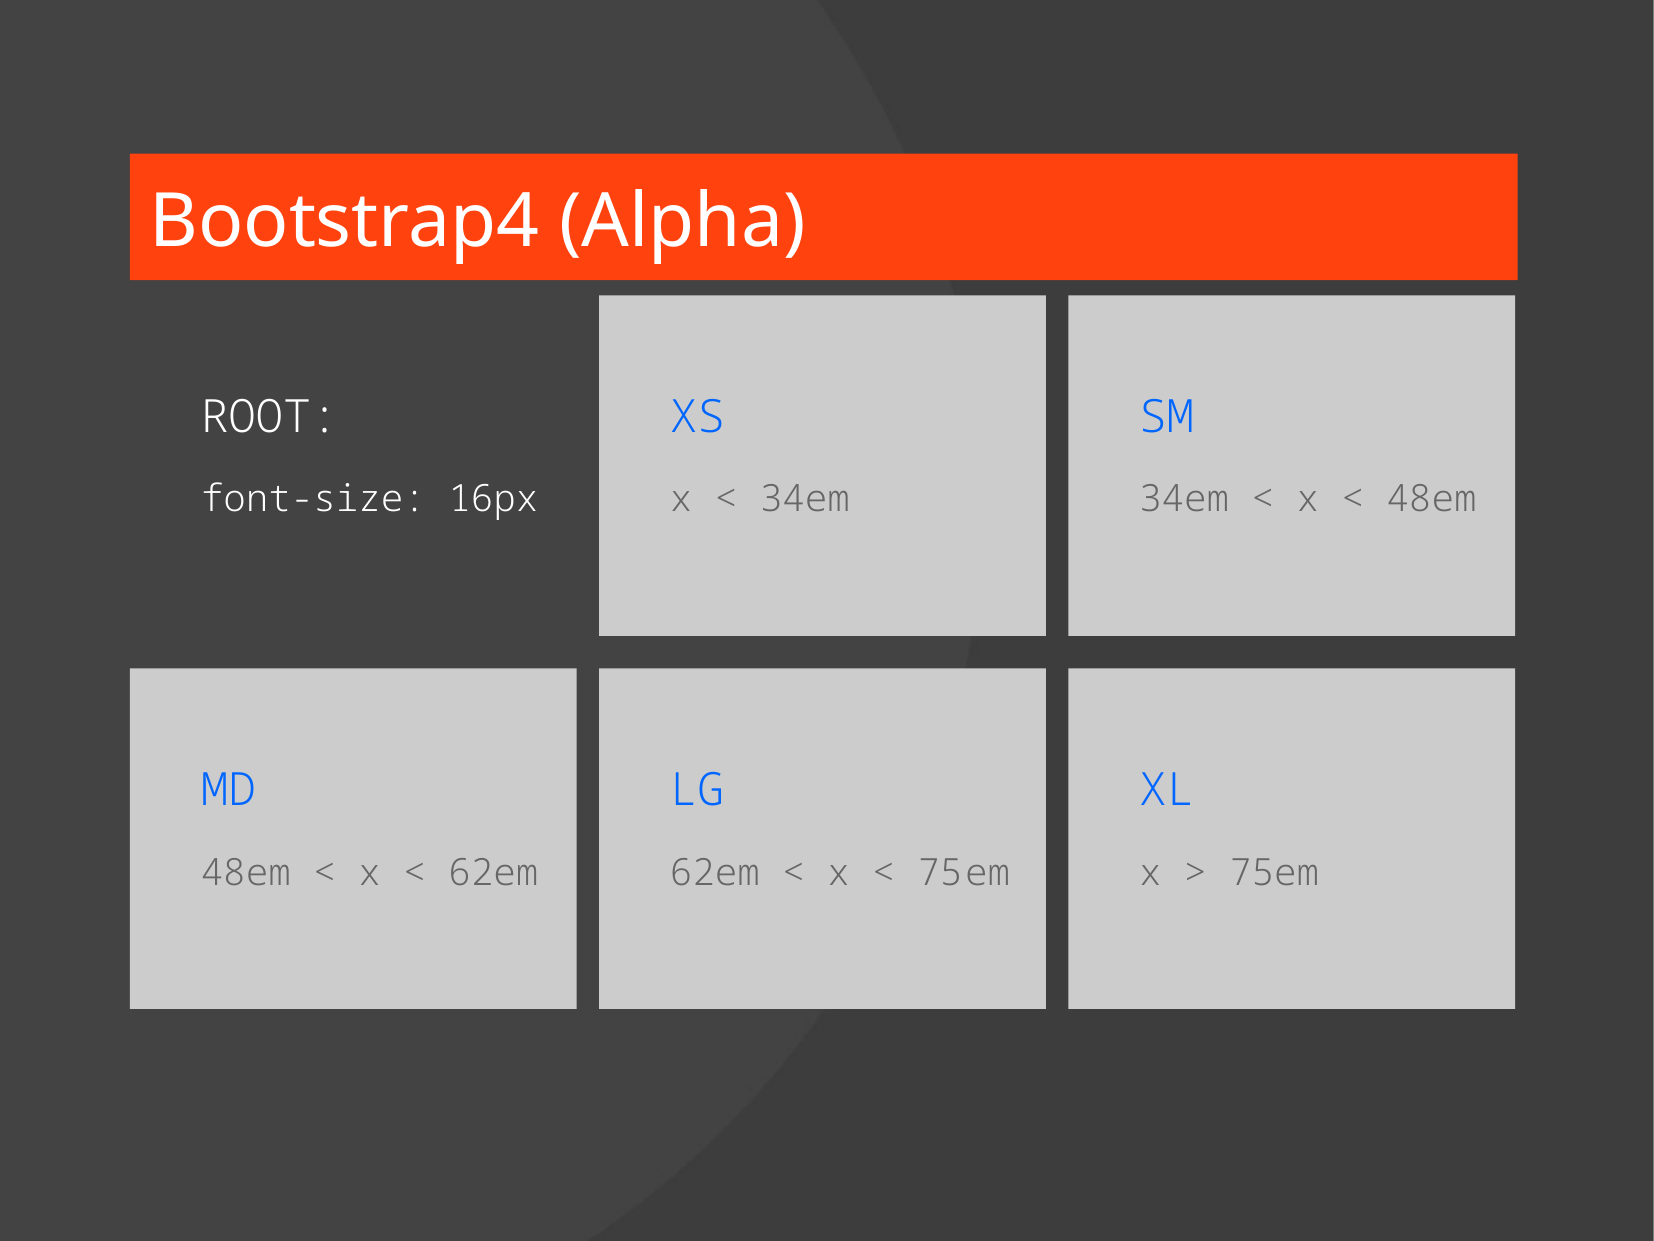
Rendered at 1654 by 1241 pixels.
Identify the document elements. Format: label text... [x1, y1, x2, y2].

title Bootstrap4 (Alpha) [129, 153, 1518, 281]
picture [0, 0, 1654, 1241]
list MD 48em < x < 62em [129, 668, 577, 1009]
list XL x > 75em [1068, 668, 1516, 1009]
list SM 34em < x < 48em [1068, 295, 1516, 636]
list LG 62em < x < 75 em [599, 668, 1046, 1009]
list ROOT: font-size: 16px [129, 295, 1518, 1010]
list XS x < 34em [599, 295, 1046, 636]
